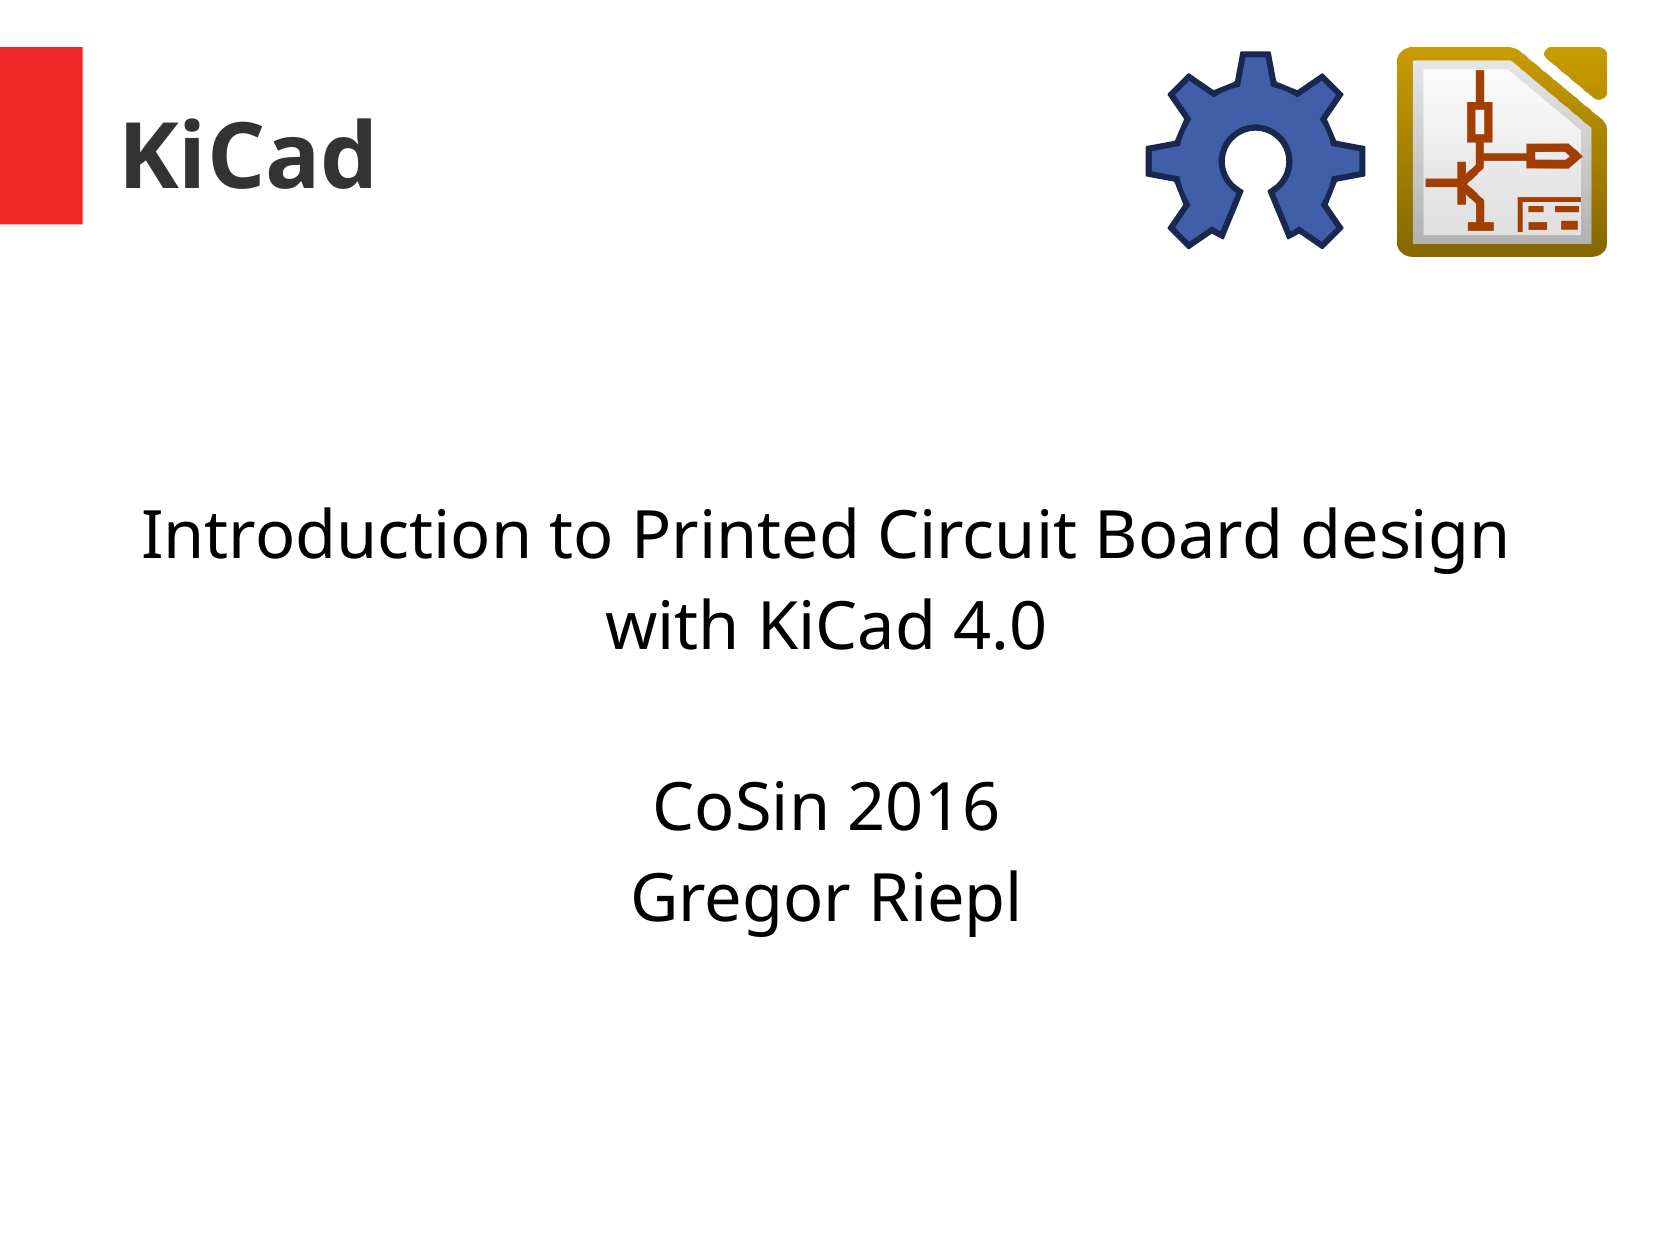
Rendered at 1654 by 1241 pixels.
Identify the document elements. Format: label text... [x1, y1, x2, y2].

title KiCad [118, 49, 1123, 257]
subtitle Introduction to Printed Circuit Board design with KiCad 4.0 CoSin 2016 Gregor Riepl [118, 354, 1536, 1074]
picture [1397, 47, 1607, 257]
